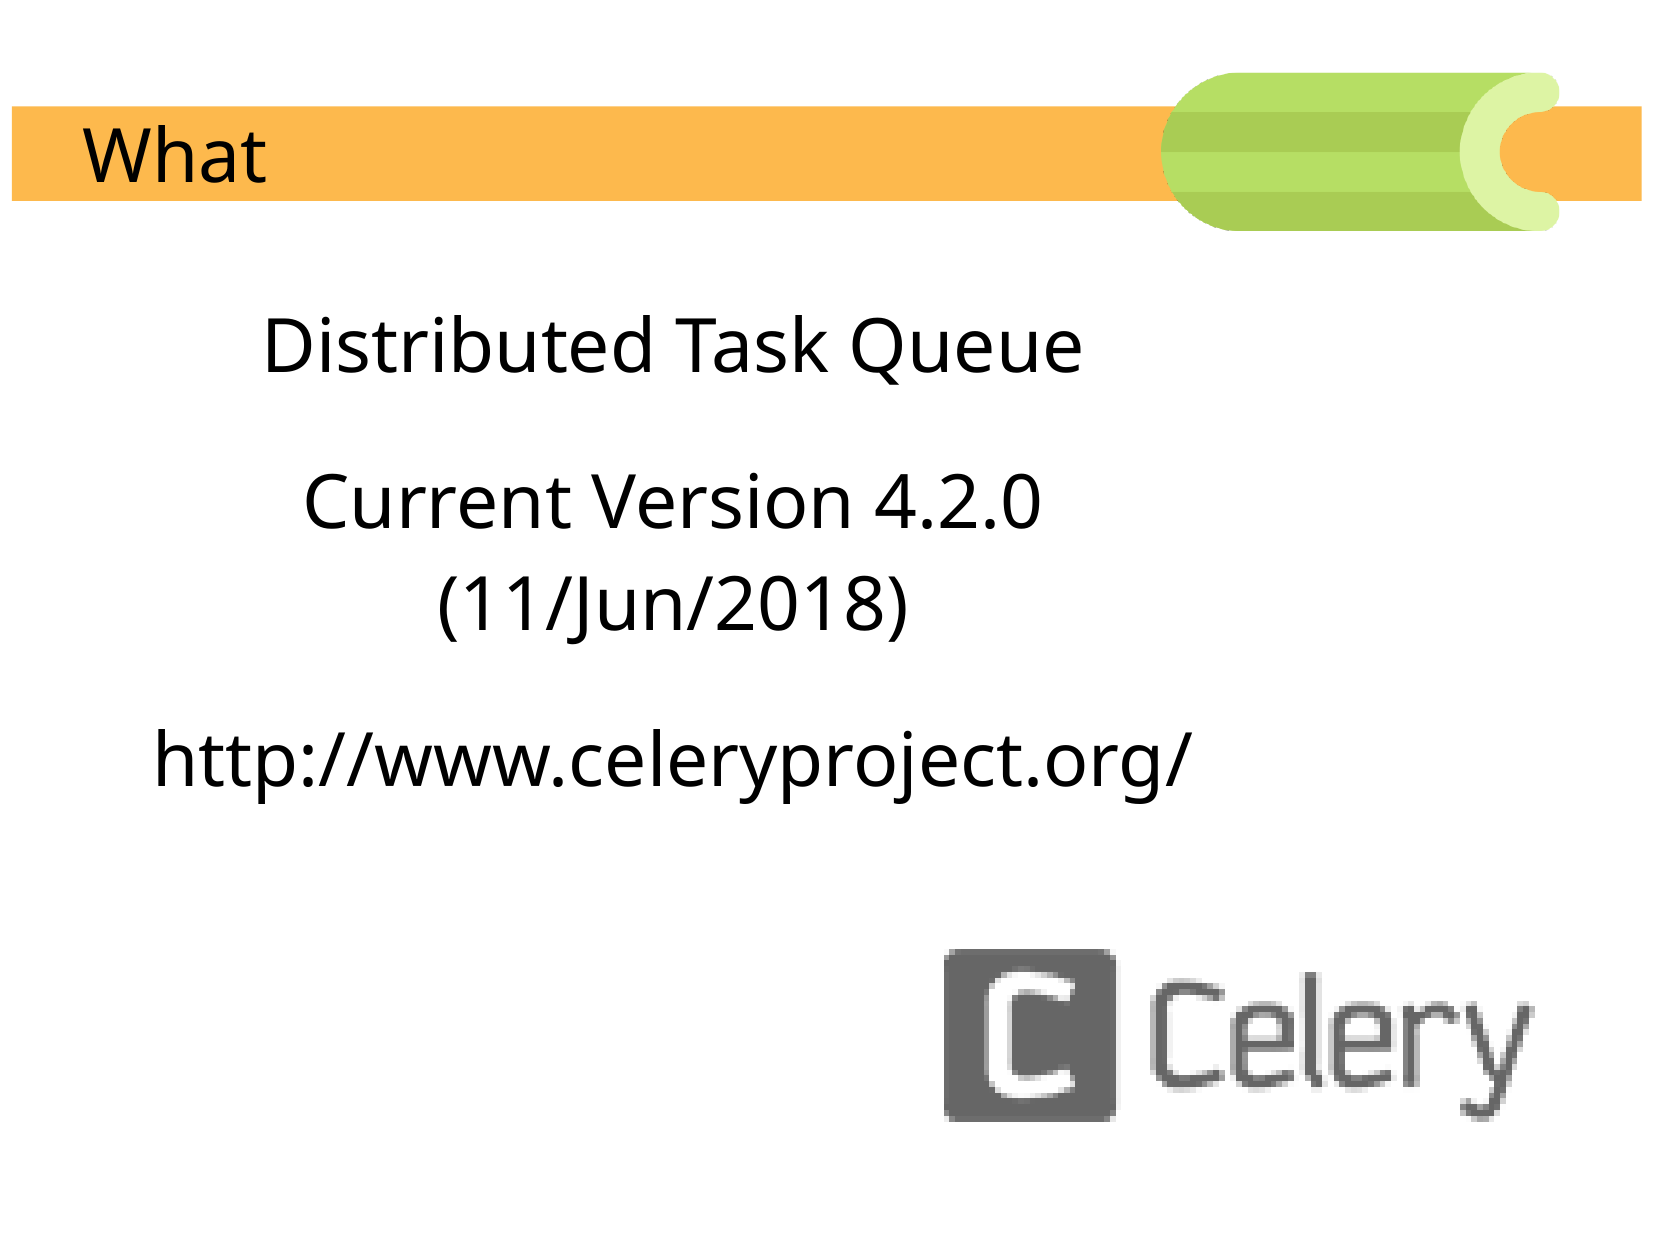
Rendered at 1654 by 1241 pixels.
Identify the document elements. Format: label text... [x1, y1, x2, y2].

picture [944, 909, 1535, 1122]
title What [82, 94, 1264, 213]
list Distributed Task Queue Current Version 4.2.0 (11/Jun/2018) http://www.celeryproject.org/ [82, 290, 1264, 1122]
picture [1160, 0, 1560, 351]
